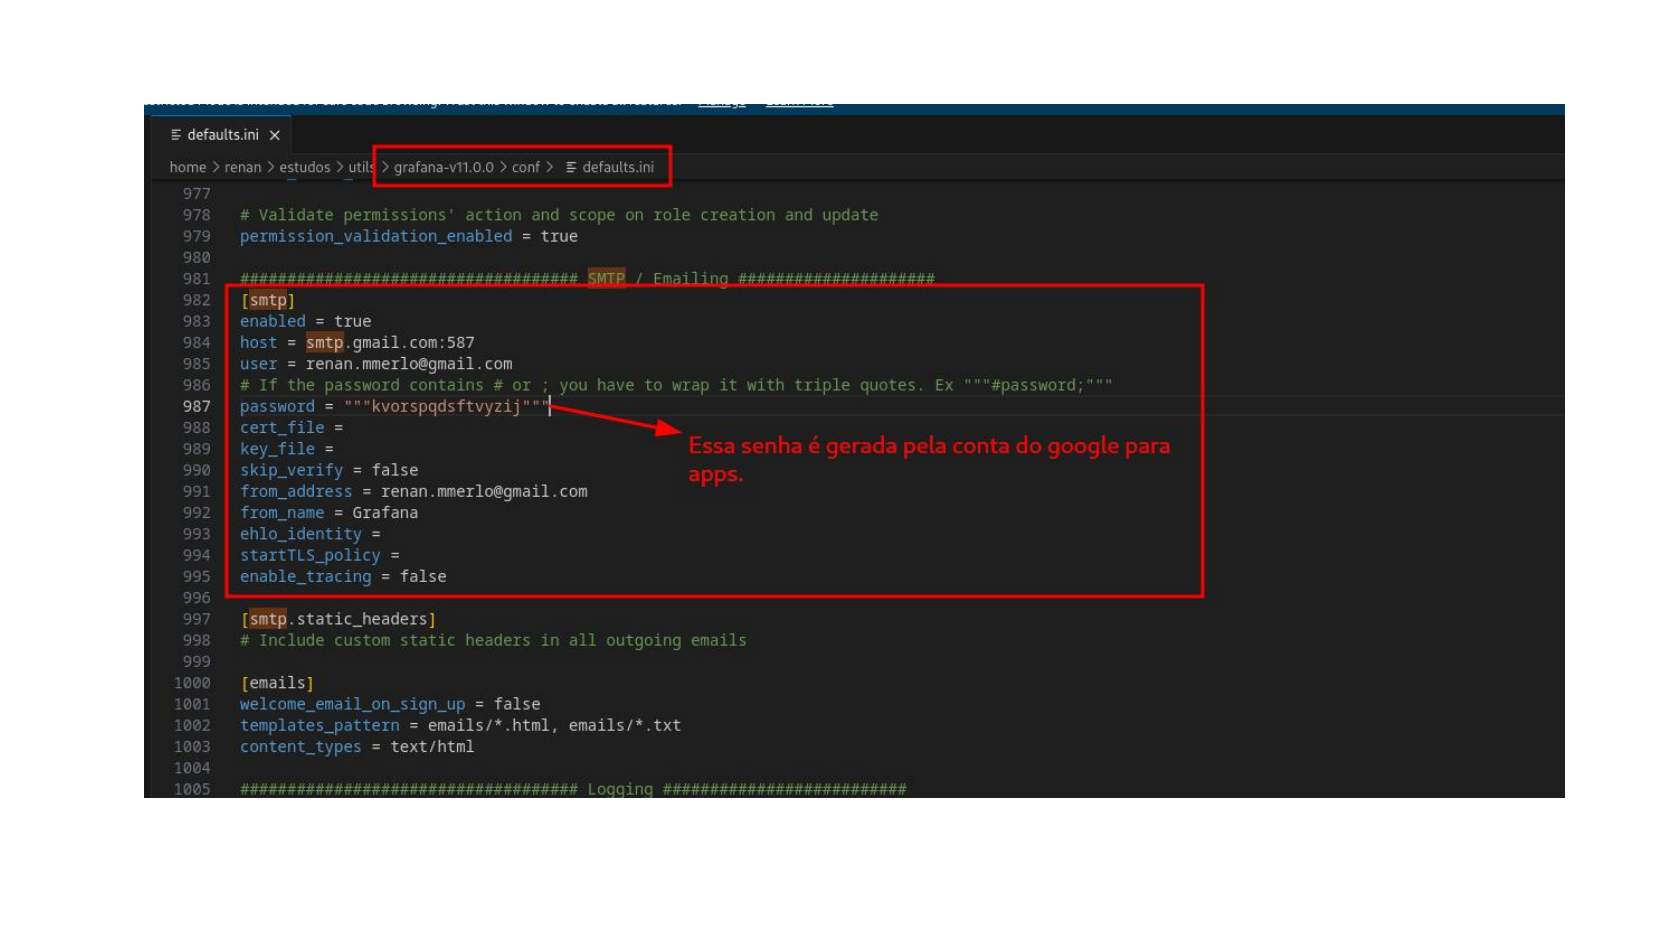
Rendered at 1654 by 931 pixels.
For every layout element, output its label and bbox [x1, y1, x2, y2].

picture [144, 104, 1565, 798]
